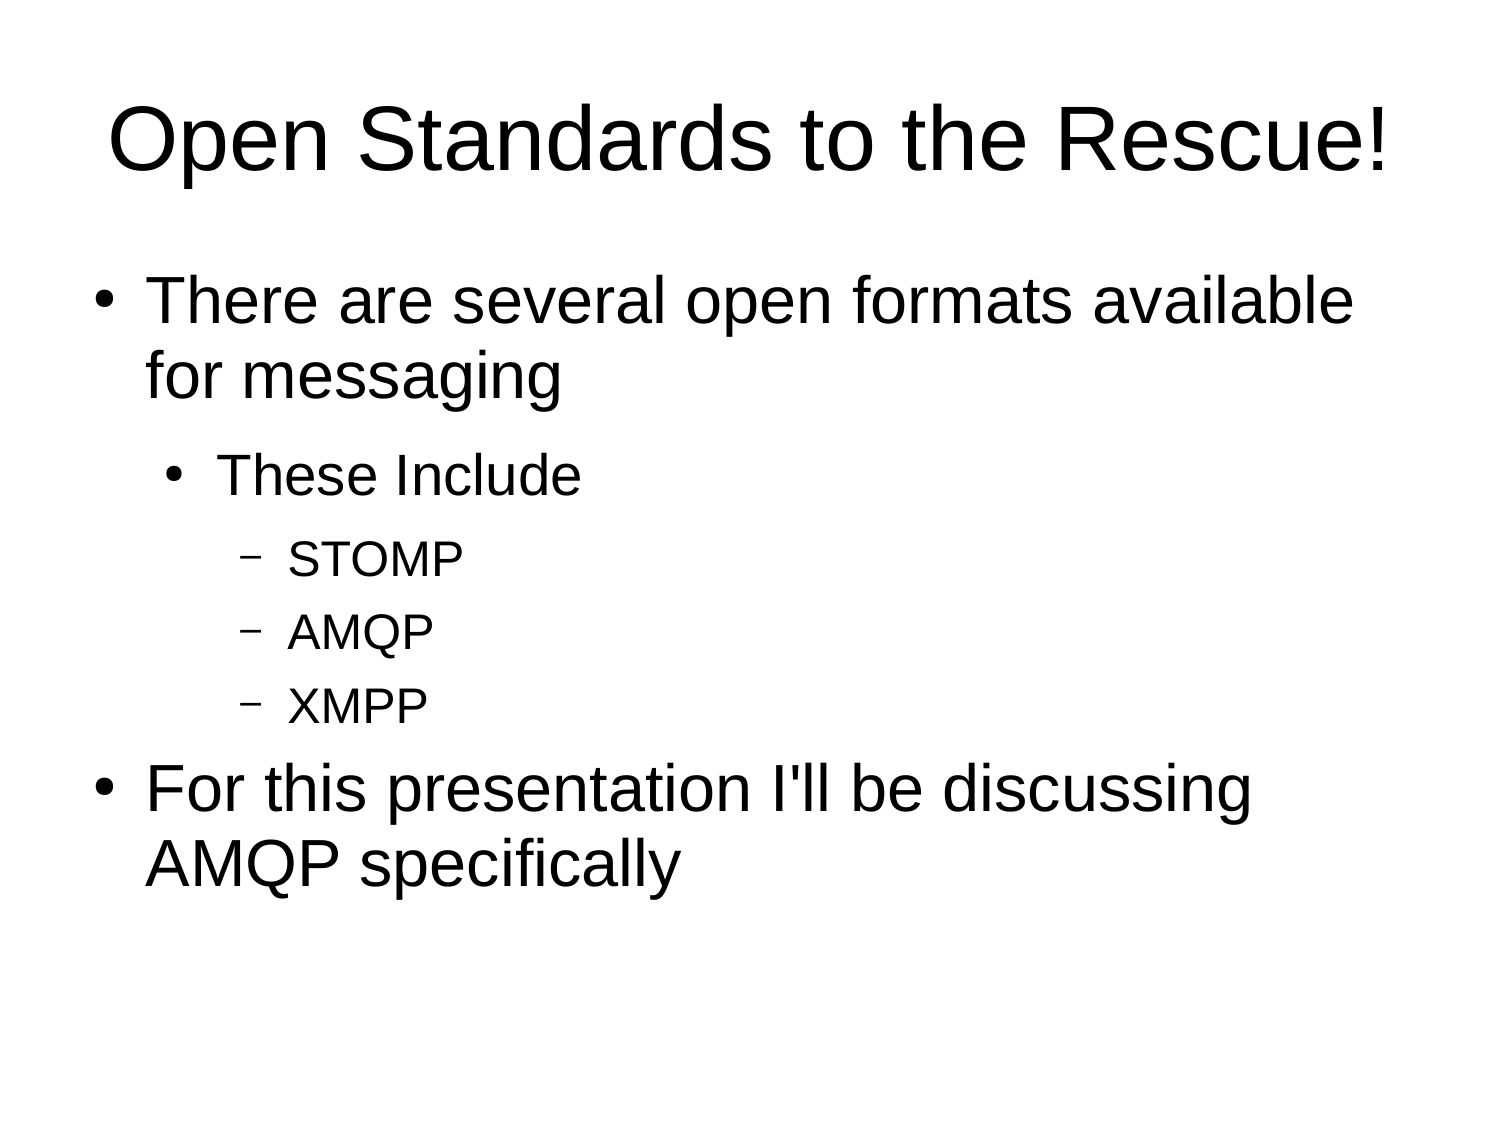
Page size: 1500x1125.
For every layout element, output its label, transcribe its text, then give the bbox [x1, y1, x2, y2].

list There are several open formats available for messaging These Include STOMP AMQP XMPP For this presentation I'll be discussing AMQP specifically [75, 263, 1425, 1006]
title Open Standards to the Rescue! [75, 44, 1425, 233]
